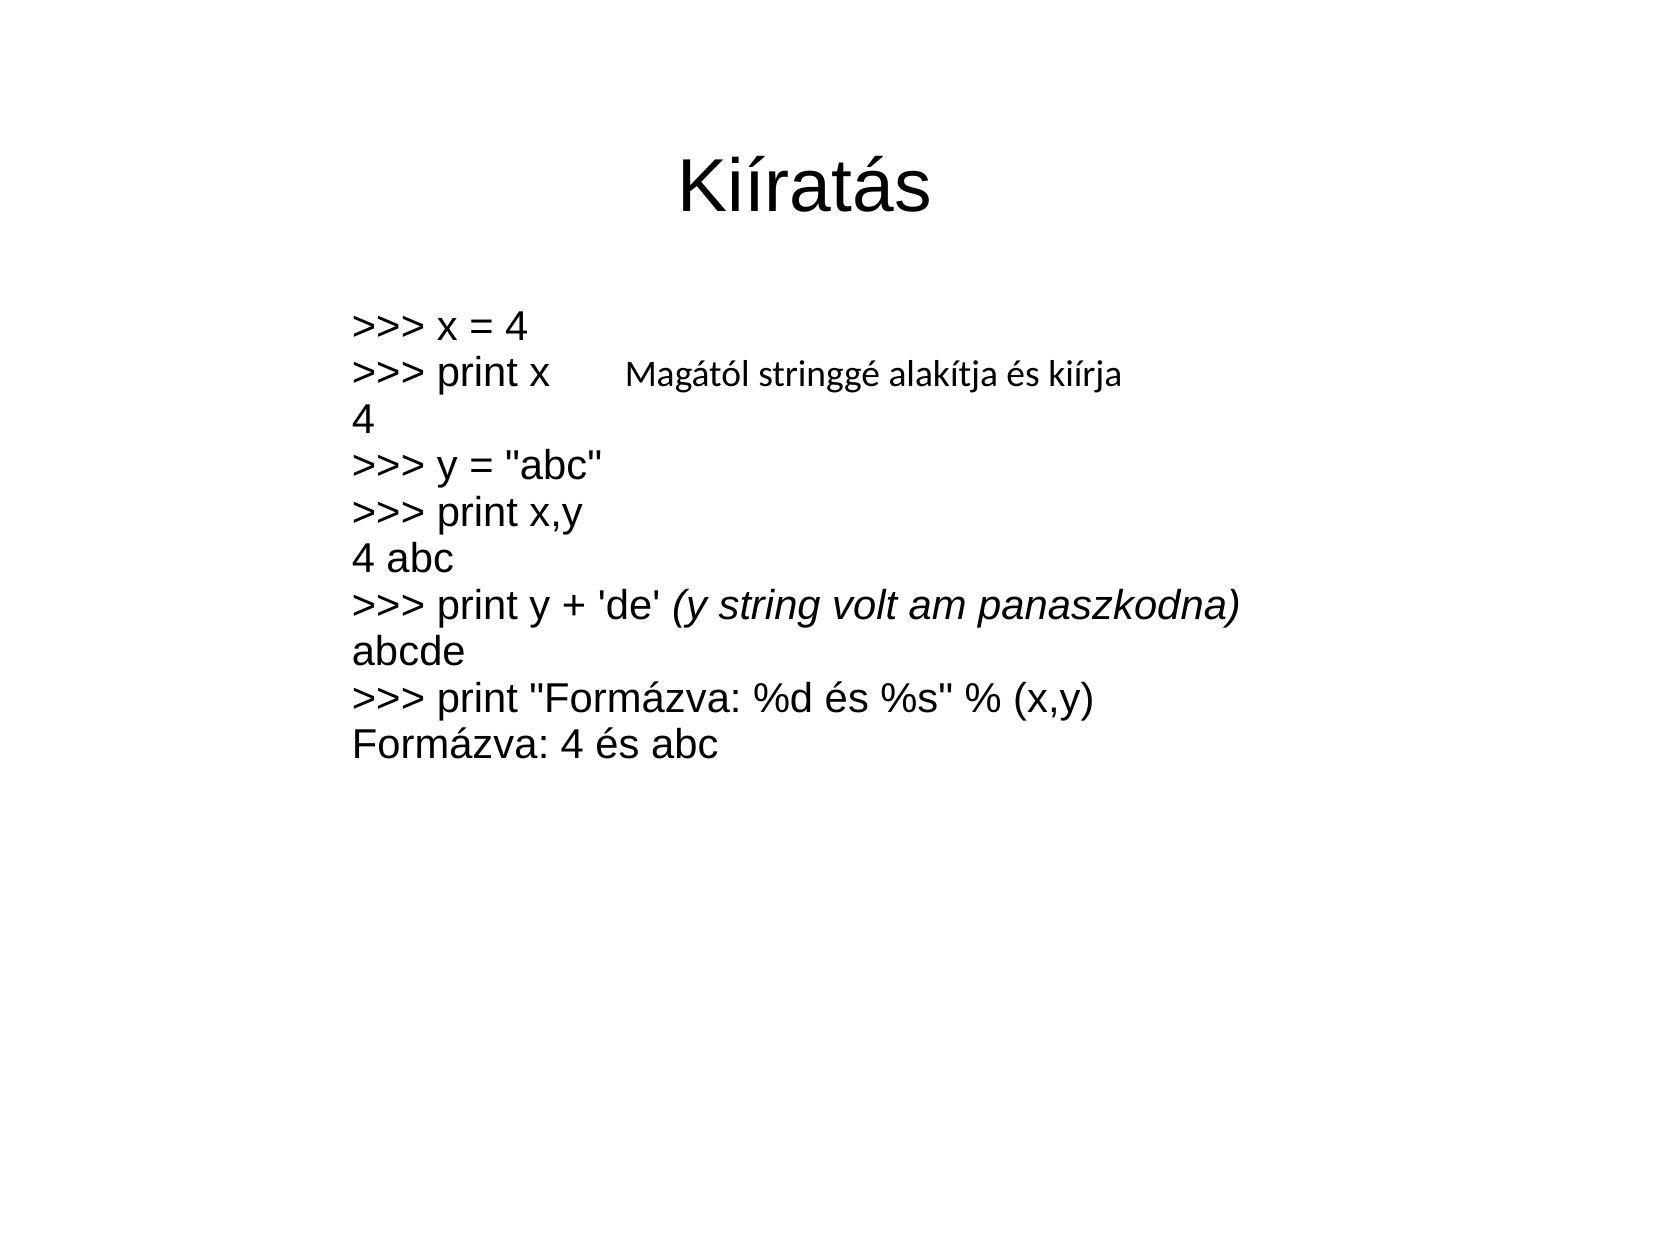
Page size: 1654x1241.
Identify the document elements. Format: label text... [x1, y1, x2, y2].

text_box >>> x = 4 >>> print x 4 >>> y = "abc" >>> print x,y 4 abc >>> print y + 'de' (y string volt am panaszkodna) abcde >>> print "Formázva: %d és %s" % (x,y) Formázva: 4 és abc [337, 295, 1263, 795]
text_box Magától stringgé alakítja és kiírja [609, 341, 1319, 403]
text_box Kiíratás [662, 94, 969, 194]
